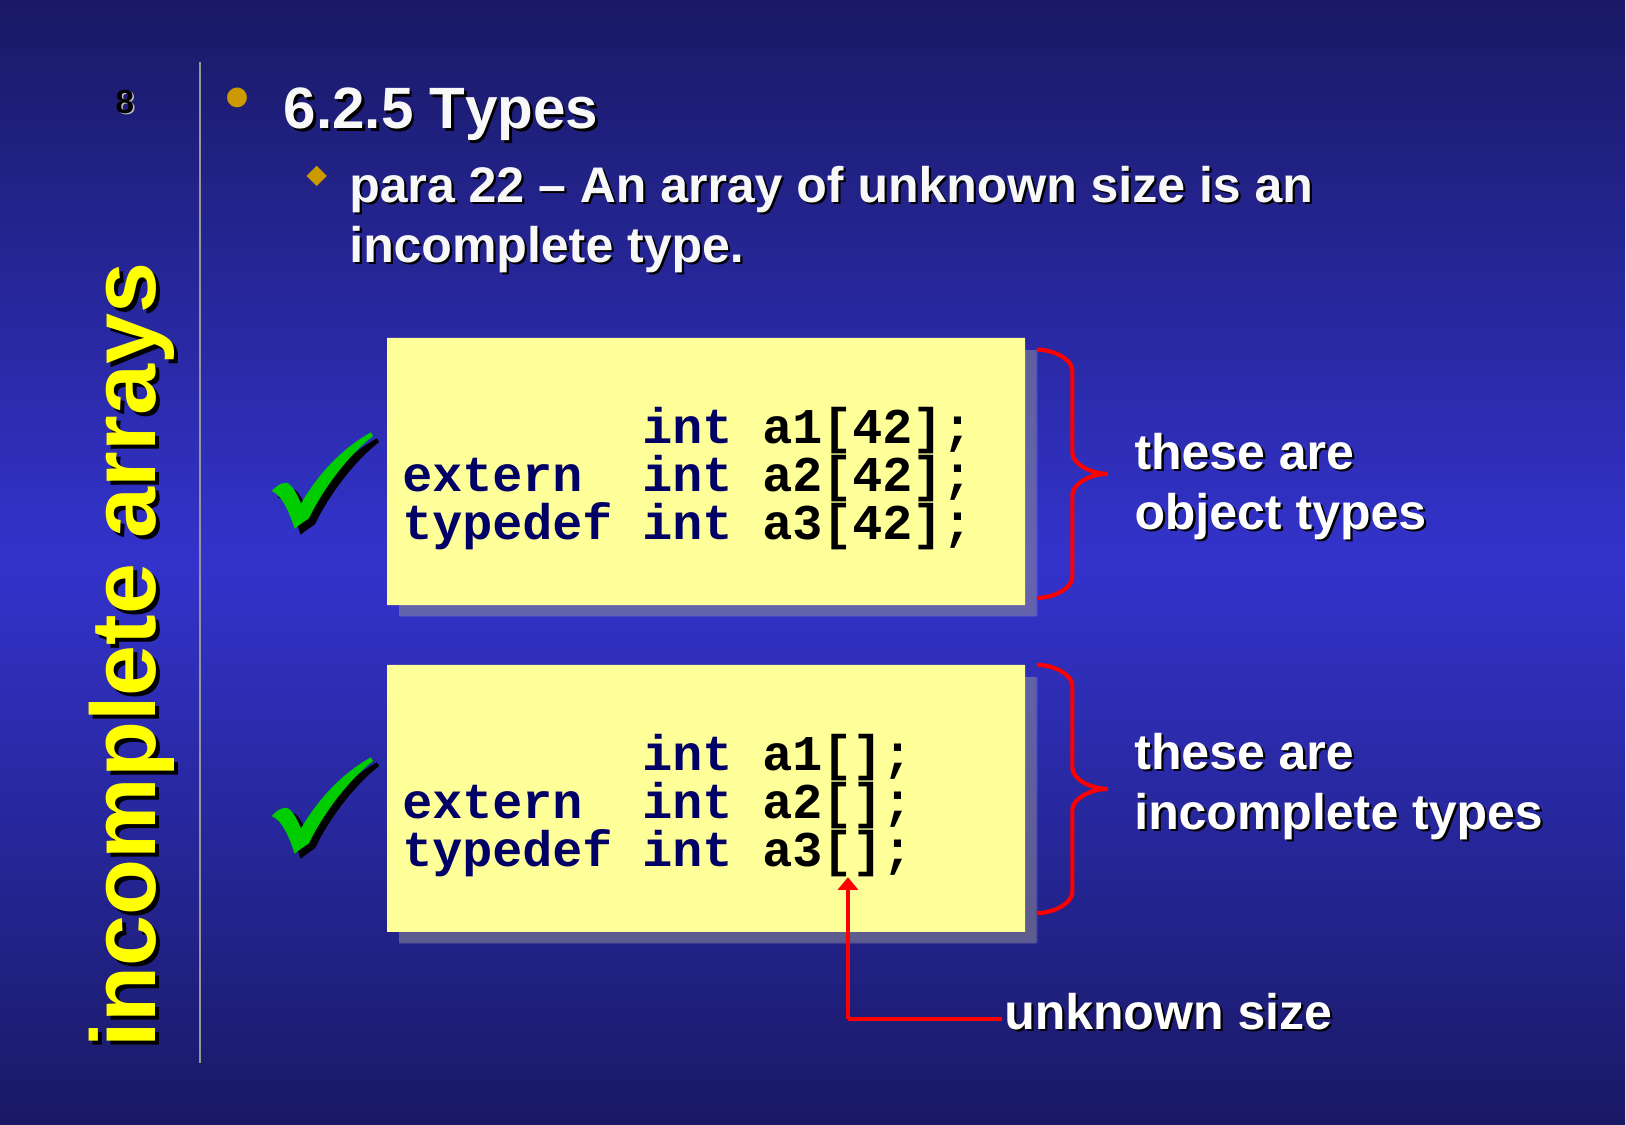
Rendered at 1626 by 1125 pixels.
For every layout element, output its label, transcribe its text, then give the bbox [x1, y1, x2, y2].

text_box  [245, 716, 435, 911]
title incomplete arrays [50, 187, 188, 1063]
text_box int a1[42]; extern int a2[42]; typedef int a3[42]; [387, 337, 1026, 606]
text_box int a1[]; extern int a2[]; typedef int a3[]; [387, 664, 1026, 932]
text_box these are incomplete types [1119, 711, 1559, 848]
text_box these are object types [1119, 411, 1442, 548]
text_box unknown size [989, 971, 1348, 1048]
list 6.2.5 Types para 22 – An array of unknown size is an incomplete type. [212, 62, 1550, 1063]
text_box  [245, 391, 435, 587]
